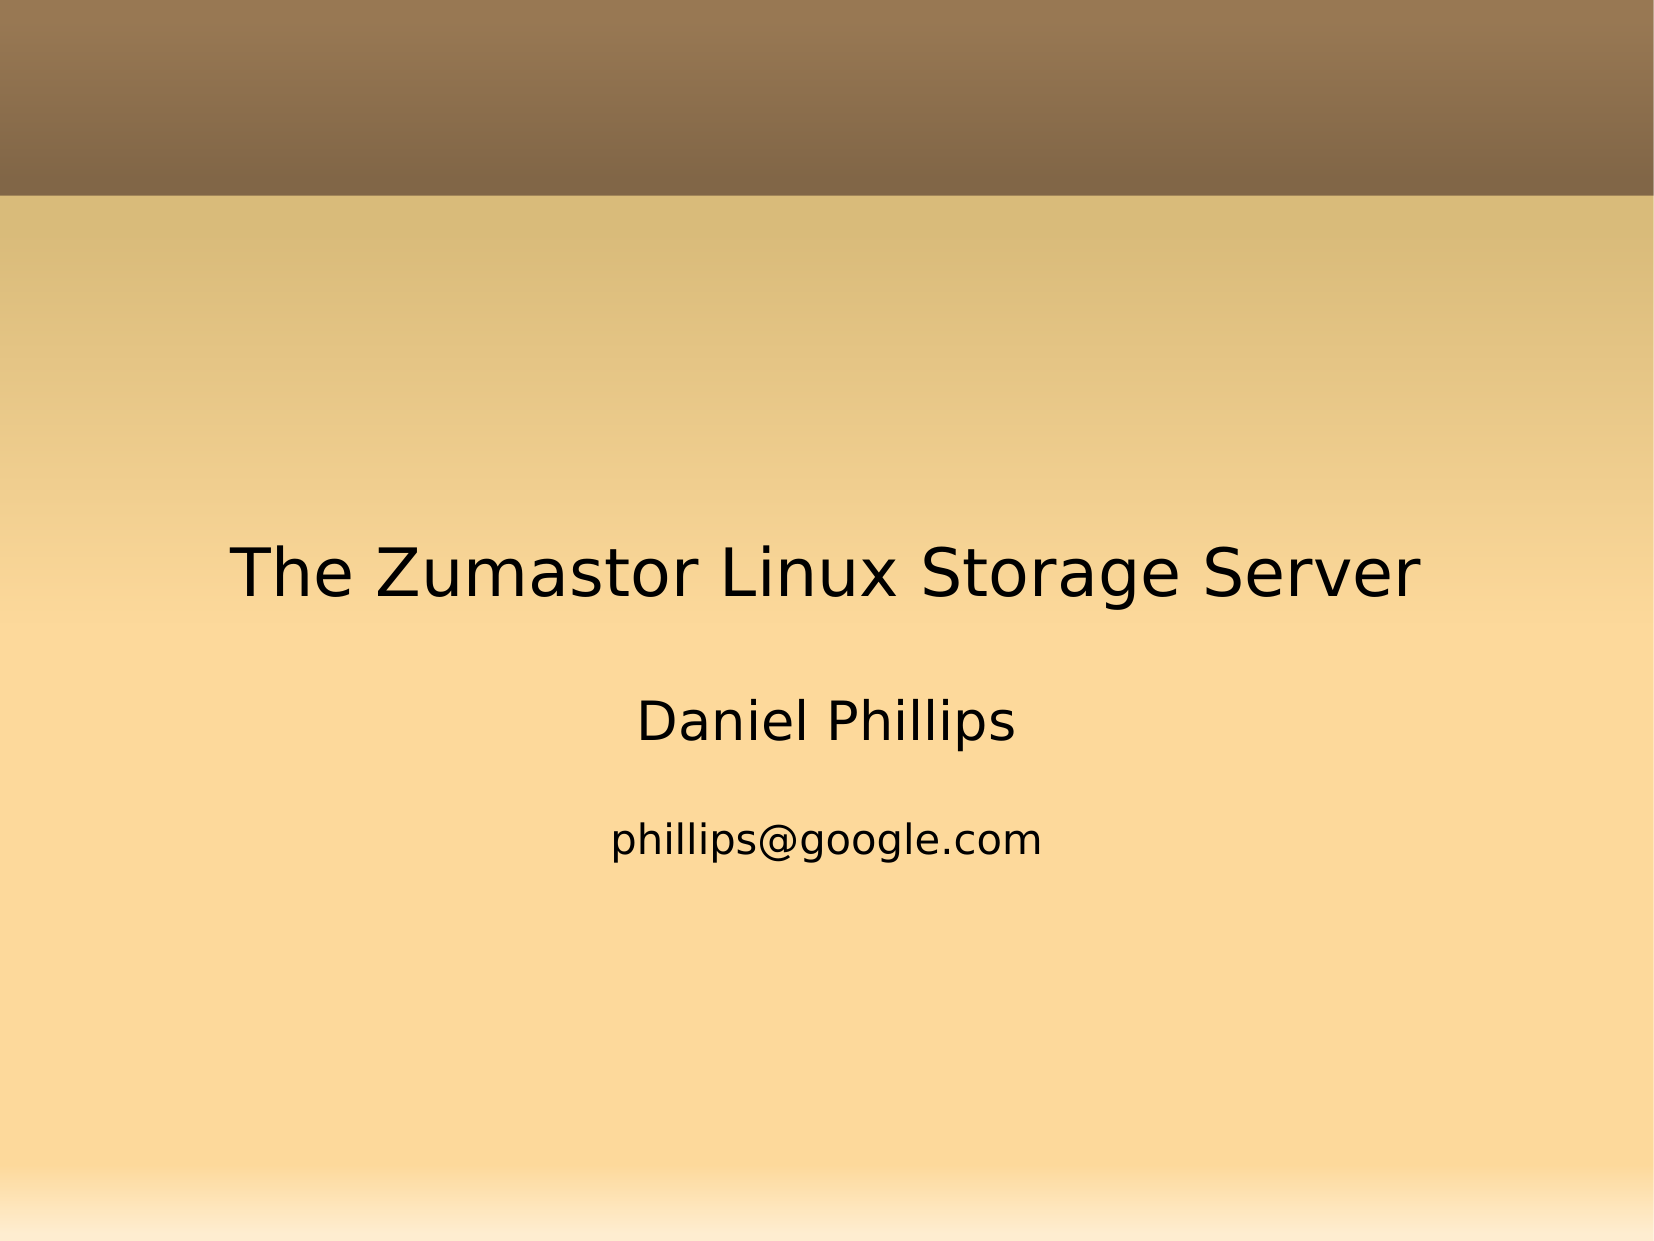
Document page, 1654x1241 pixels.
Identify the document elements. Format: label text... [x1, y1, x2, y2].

picture [0, 0, 1654, 1241]
title [59, 0, 1595, 497]
subtitle The Zumastor Linux Storage Server Daniel Phillips phillips@google.com [82, 290, 1571, 1109]
